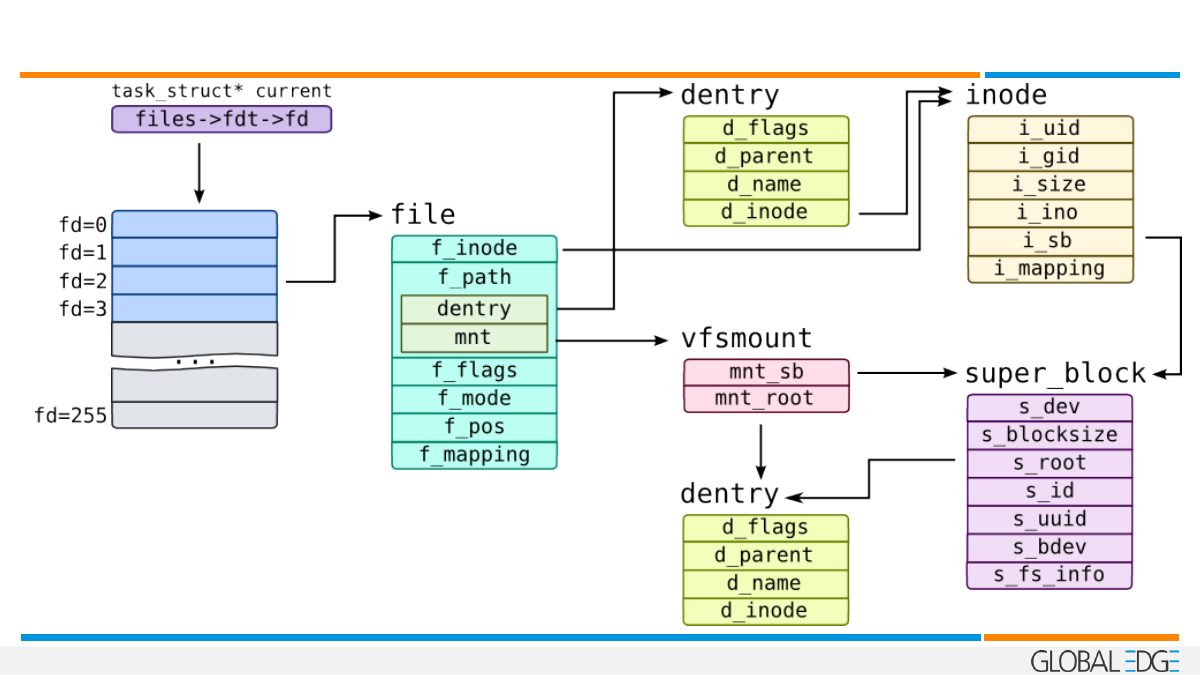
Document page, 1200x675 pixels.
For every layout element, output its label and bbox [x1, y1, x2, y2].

picture [1031, 650, 1179, 672]
picture [35, 83, 1182, 626]
